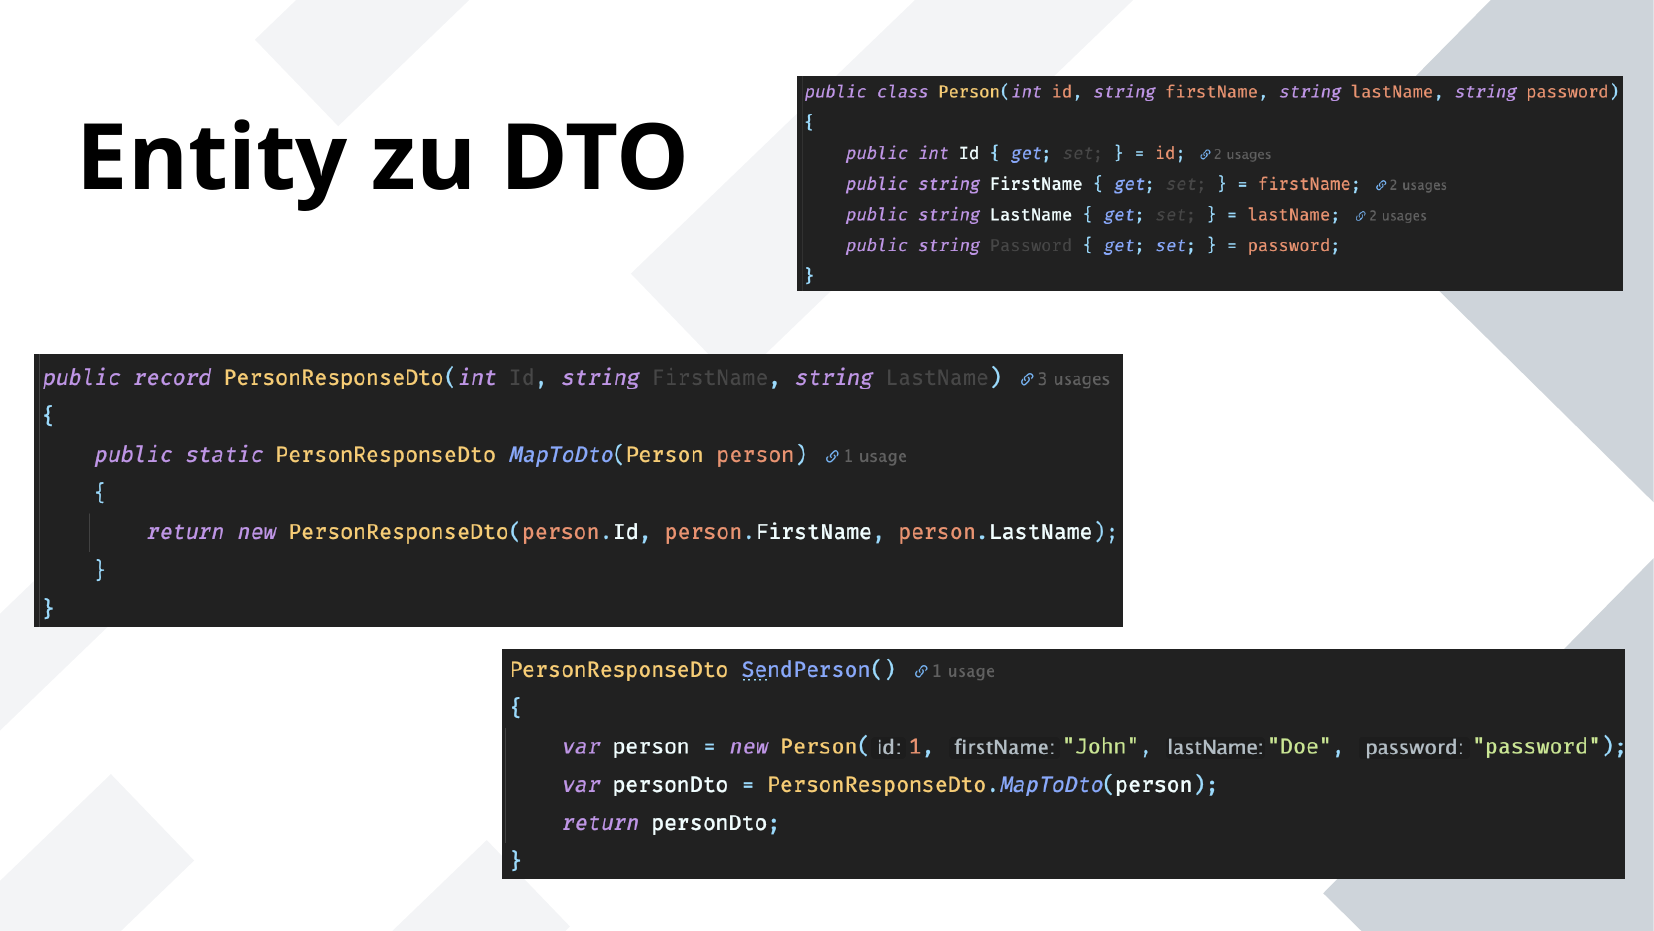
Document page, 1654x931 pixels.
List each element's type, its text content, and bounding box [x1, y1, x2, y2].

picture [34, 354, 1123, 627]
title Entity zu DTO [76, 76, 797, 233]
picture [797, 76, 1623, 291]
picture [502, 649, 1625, 879]
